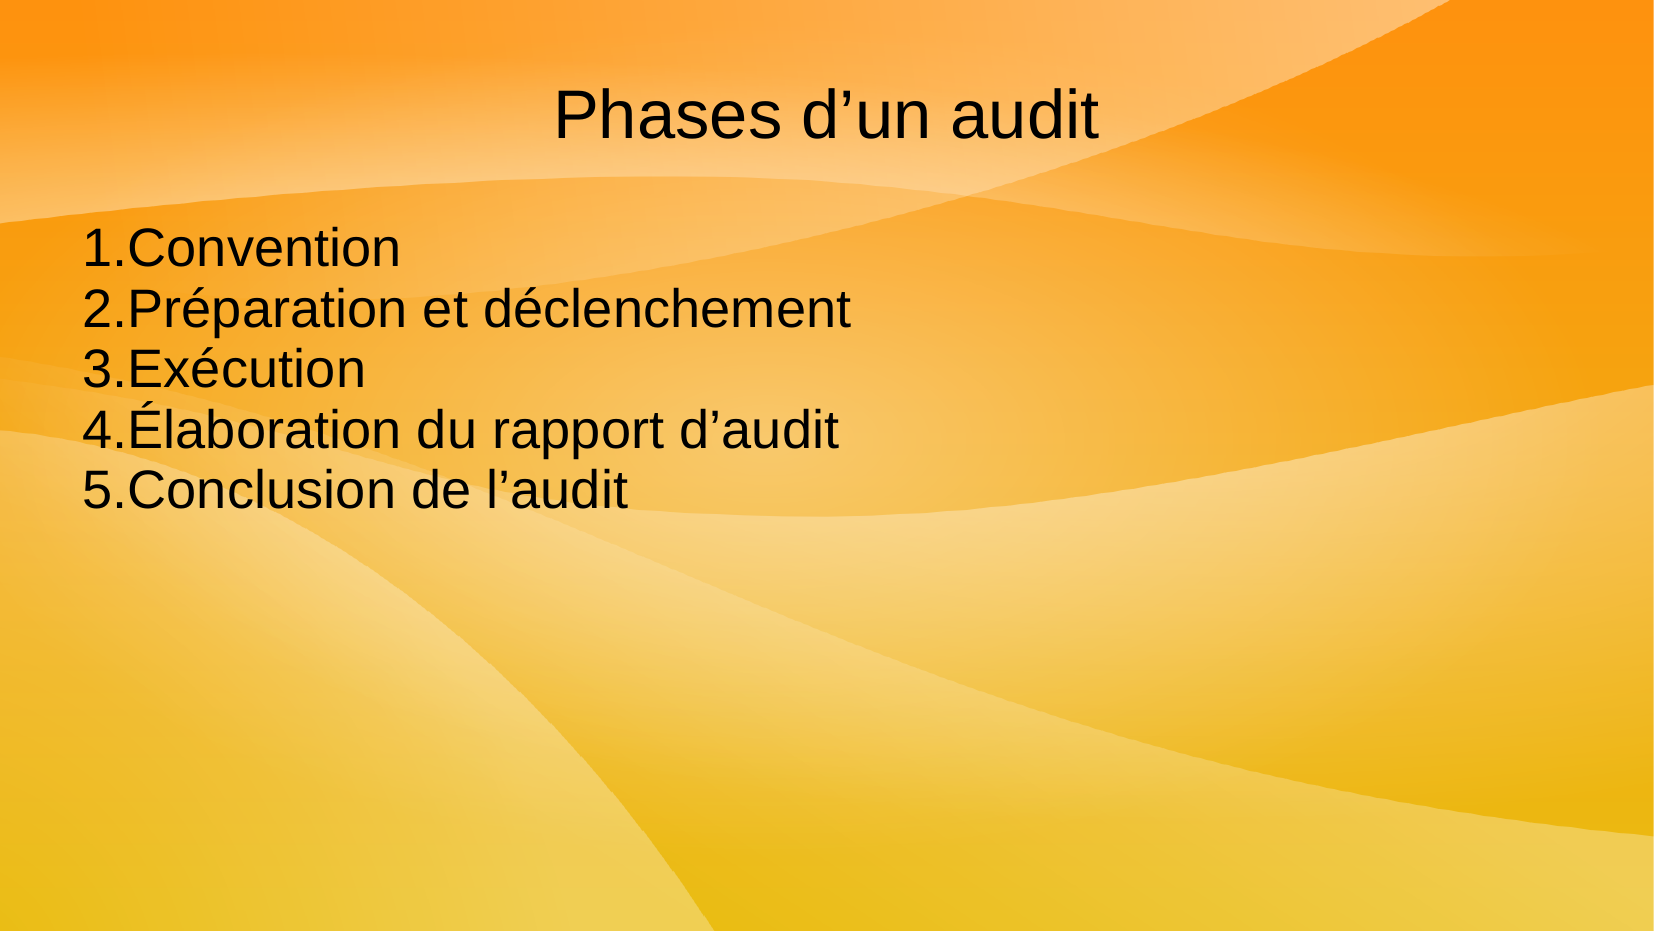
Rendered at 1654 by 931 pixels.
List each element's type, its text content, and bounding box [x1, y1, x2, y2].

picture [0, 0, 1654, 931]
subtitle Convention Préparation et déclenchement Exécution Élaboration du rapport d’audit Conclusion de l’audit [82, 217, 1571, 916]
title Phases d’un audit [82, 37, 1571, 193]
